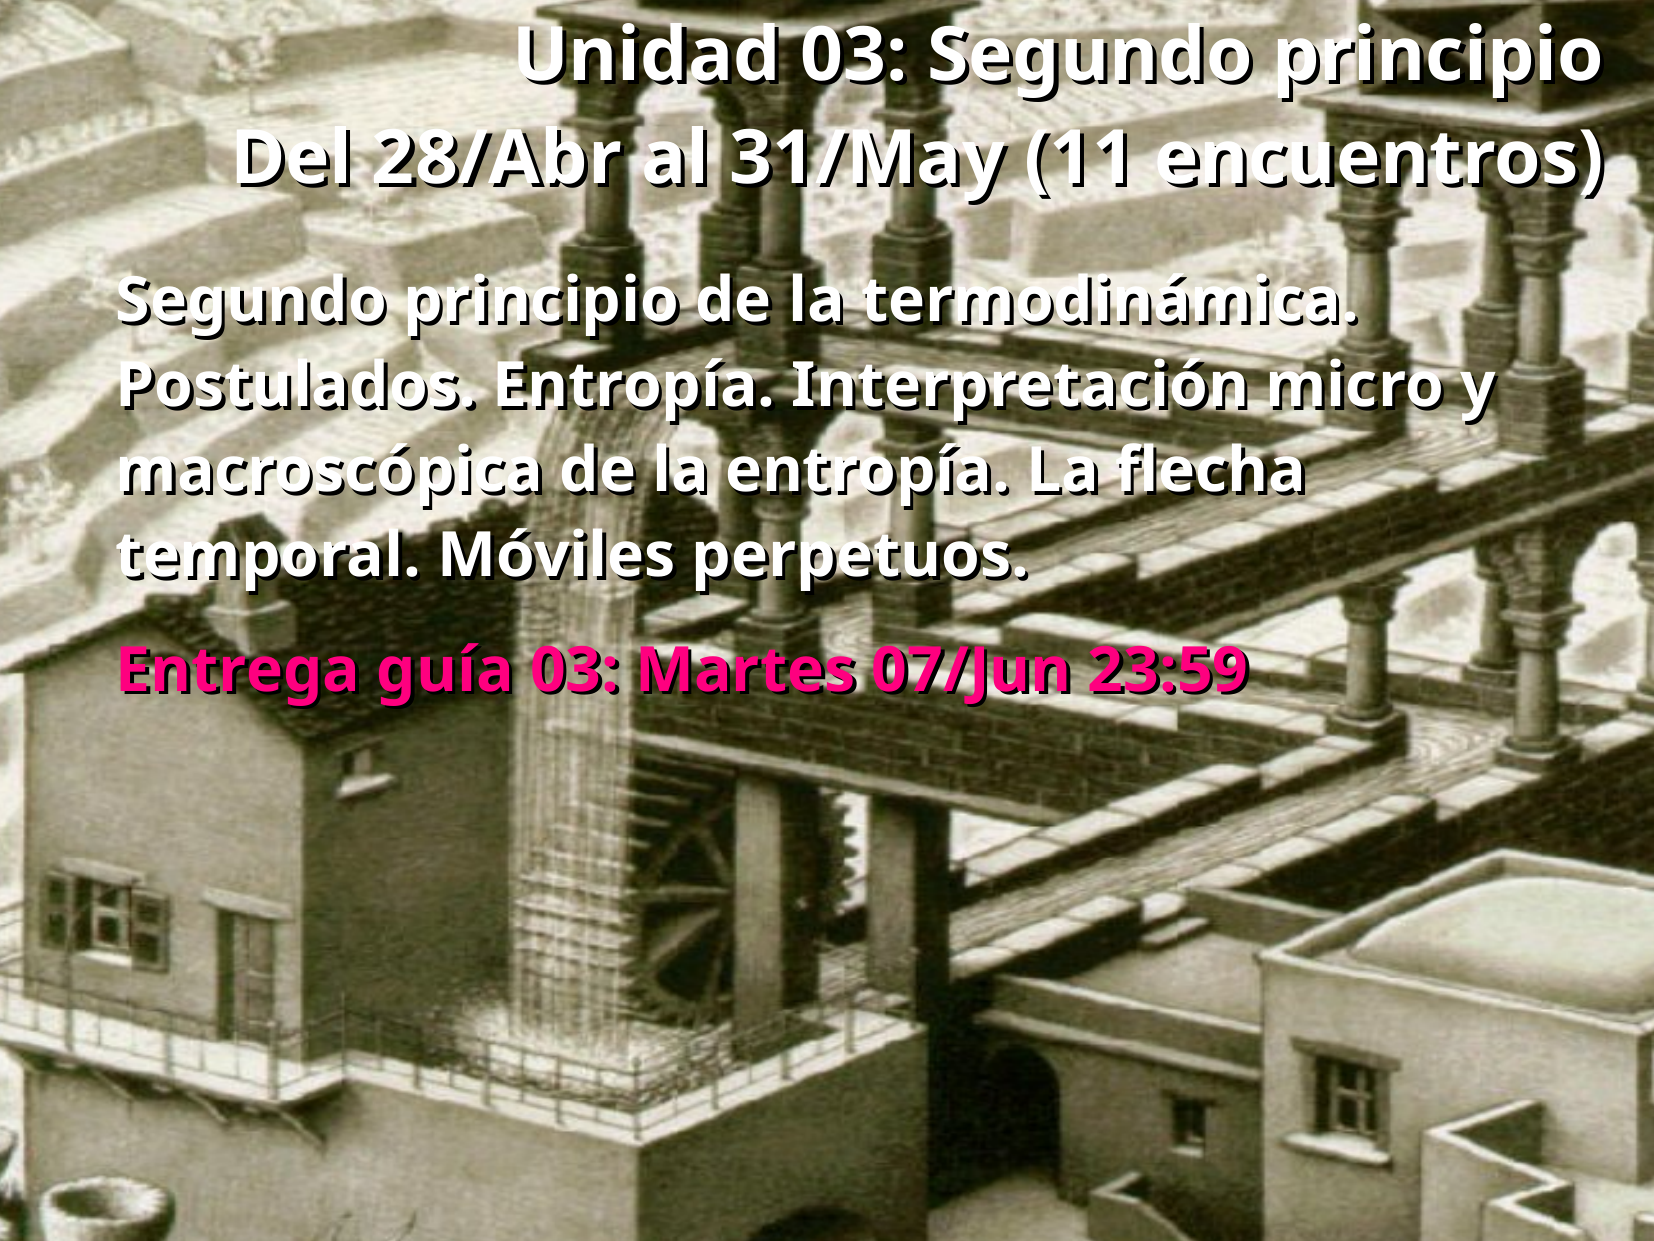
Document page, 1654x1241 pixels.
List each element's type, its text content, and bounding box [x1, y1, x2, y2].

picture [0, 0, 1654, 1241]
title Unidad 03: Segundo principio Del 28/Abr al 31/May (11 encuentros) [45, 11, 1606, 195]
list Segundo principio de la termodinámica. Postulados. Entropía. Interpretación micro y macroscópica de la entropía. La flecha temporal. Móviles perpetuos. Entrega guía 03: Martes 07/Jun 23:59 [45, 255, 1606, 1156]
